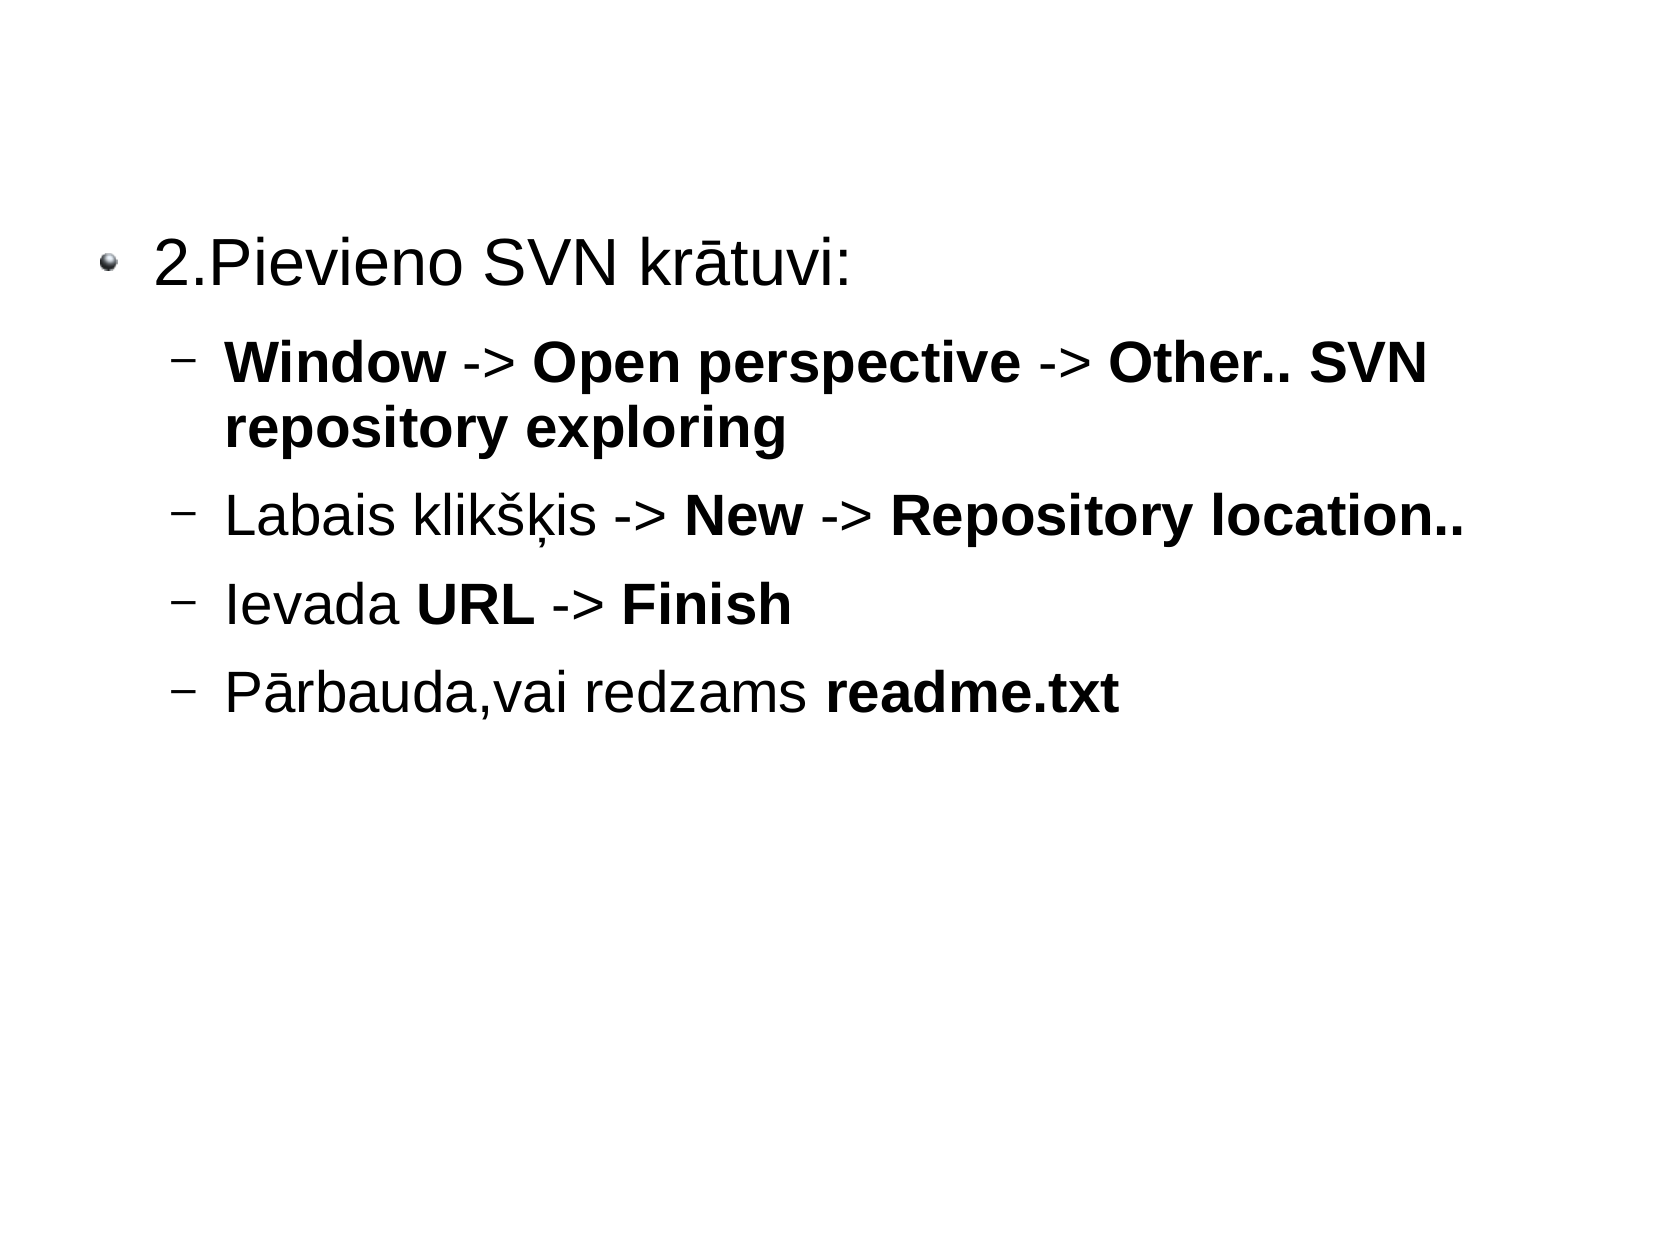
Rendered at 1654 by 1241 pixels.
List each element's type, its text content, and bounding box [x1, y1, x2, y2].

list 2.Pievieno SVN krātuvi: Window -> Open perspective -> Other.. SVN repository exploring Labais klikšķis -> New -> Repository location.. Ievada URL -> Finish Pārbauda,vai redzams readme.txt [82, 225, 1538, 1186]
